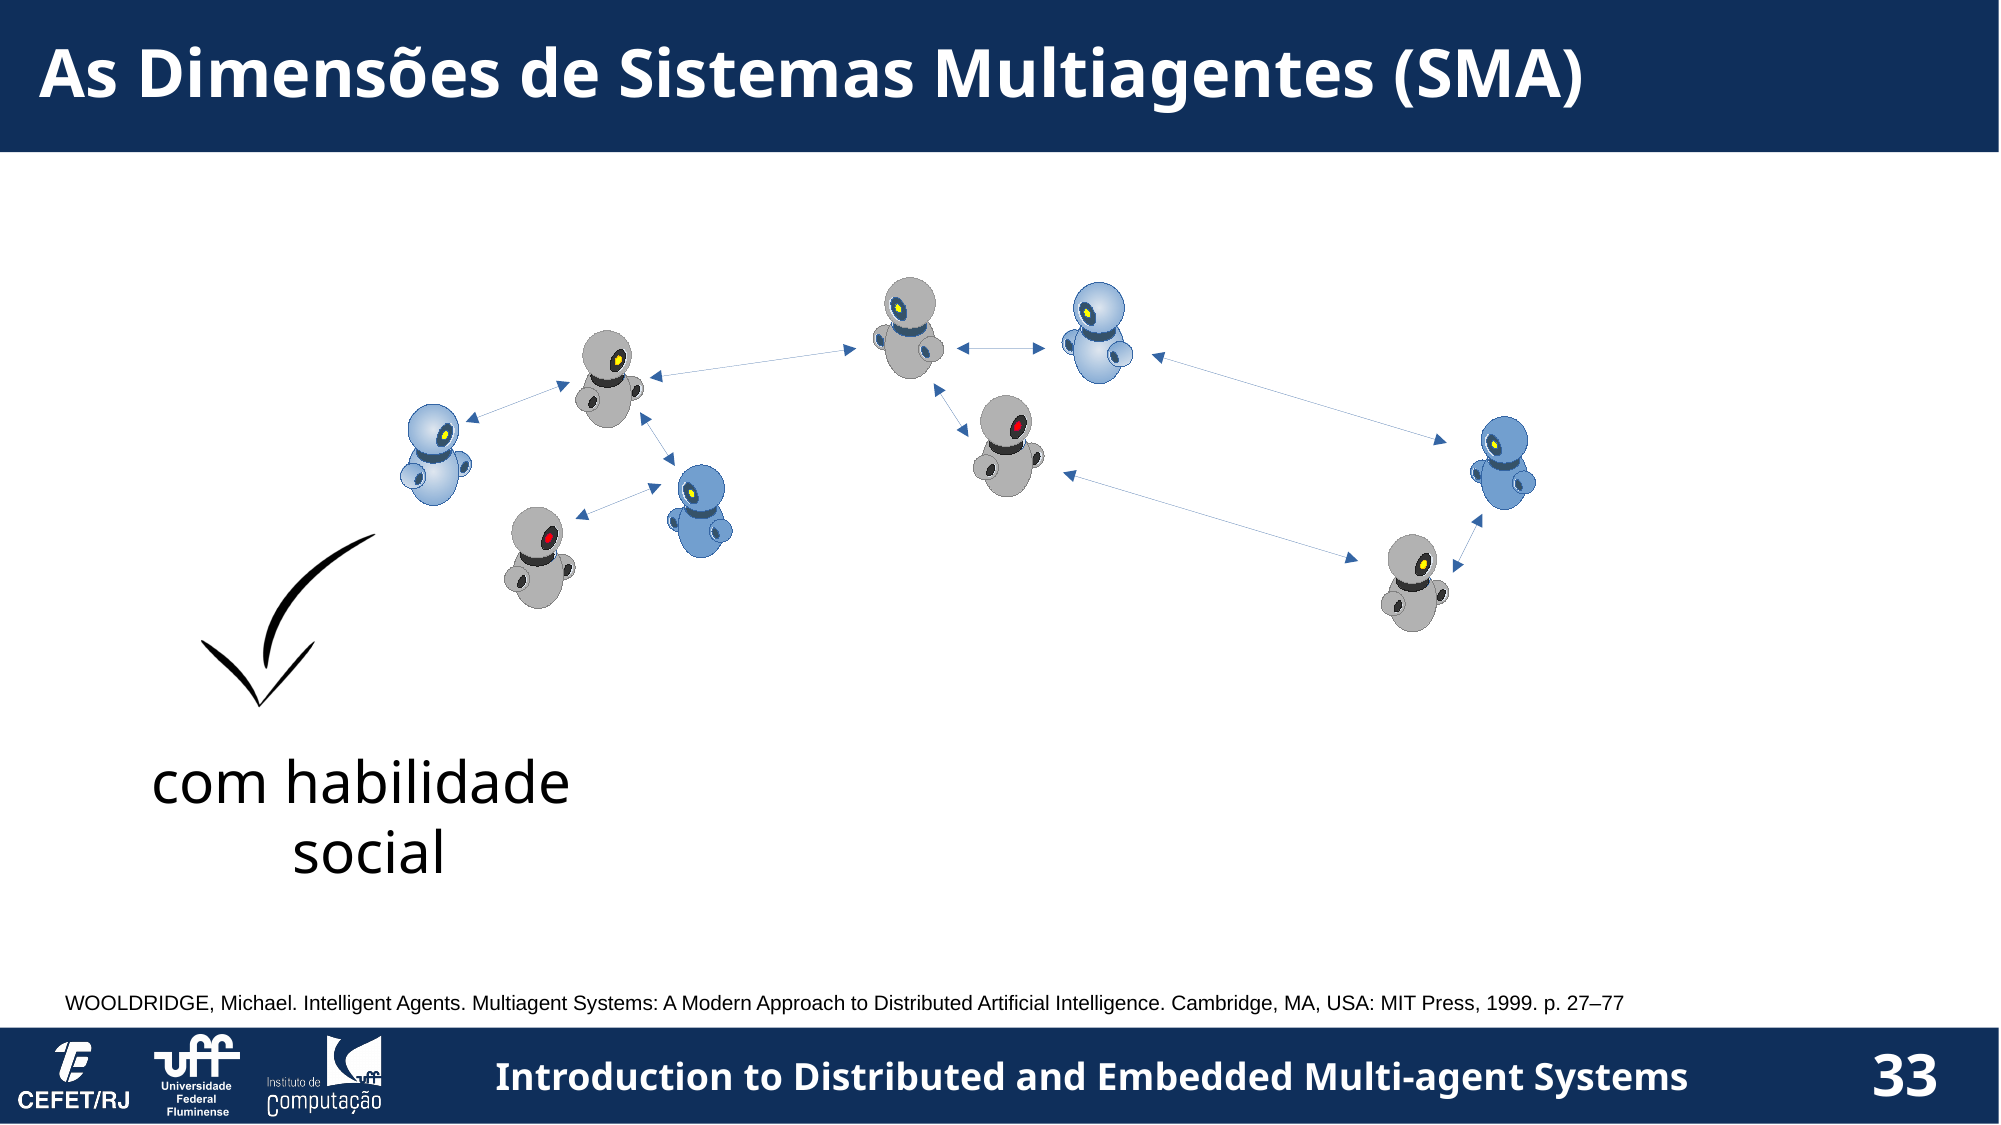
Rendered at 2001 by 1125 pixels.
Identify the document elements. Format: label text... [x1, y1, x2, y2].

picture [186, 485, 377, 715]
text_box [667, 464, 733, 558]
text_box [1470, 416, 1536, 510]
picture [153, 1033, 241, 1121]
text_box [873, 277, 944, 379]
text_box [1061, 282, 1133, 384]
picture [18, 1021, 129, 1125]
text_box WOOLDRIDGE, Michael. Intelligent Agents. Multiagent Systems: A Modern Approach to Distributed Artificial Intelligence. Cambridge, MA, USA: MIT Press, 1999. p. 27–77 [50, 982, 1969, 1023]
text_box As Dimensões de Sistemas Multiagentes (SMA) [25, 23, 1999, 119]
text_box com habilidade social [29, 738, 709, 893]
text_box [575, 330, 644, 428]
text_box [973, 395, 1045, 497]
text_box [1381, 534, 1449, 632]
picture [265, 1033, 383, 1117]
text_box [504, 507, 576, 609]
text_box [400, 404, 472, 506]
